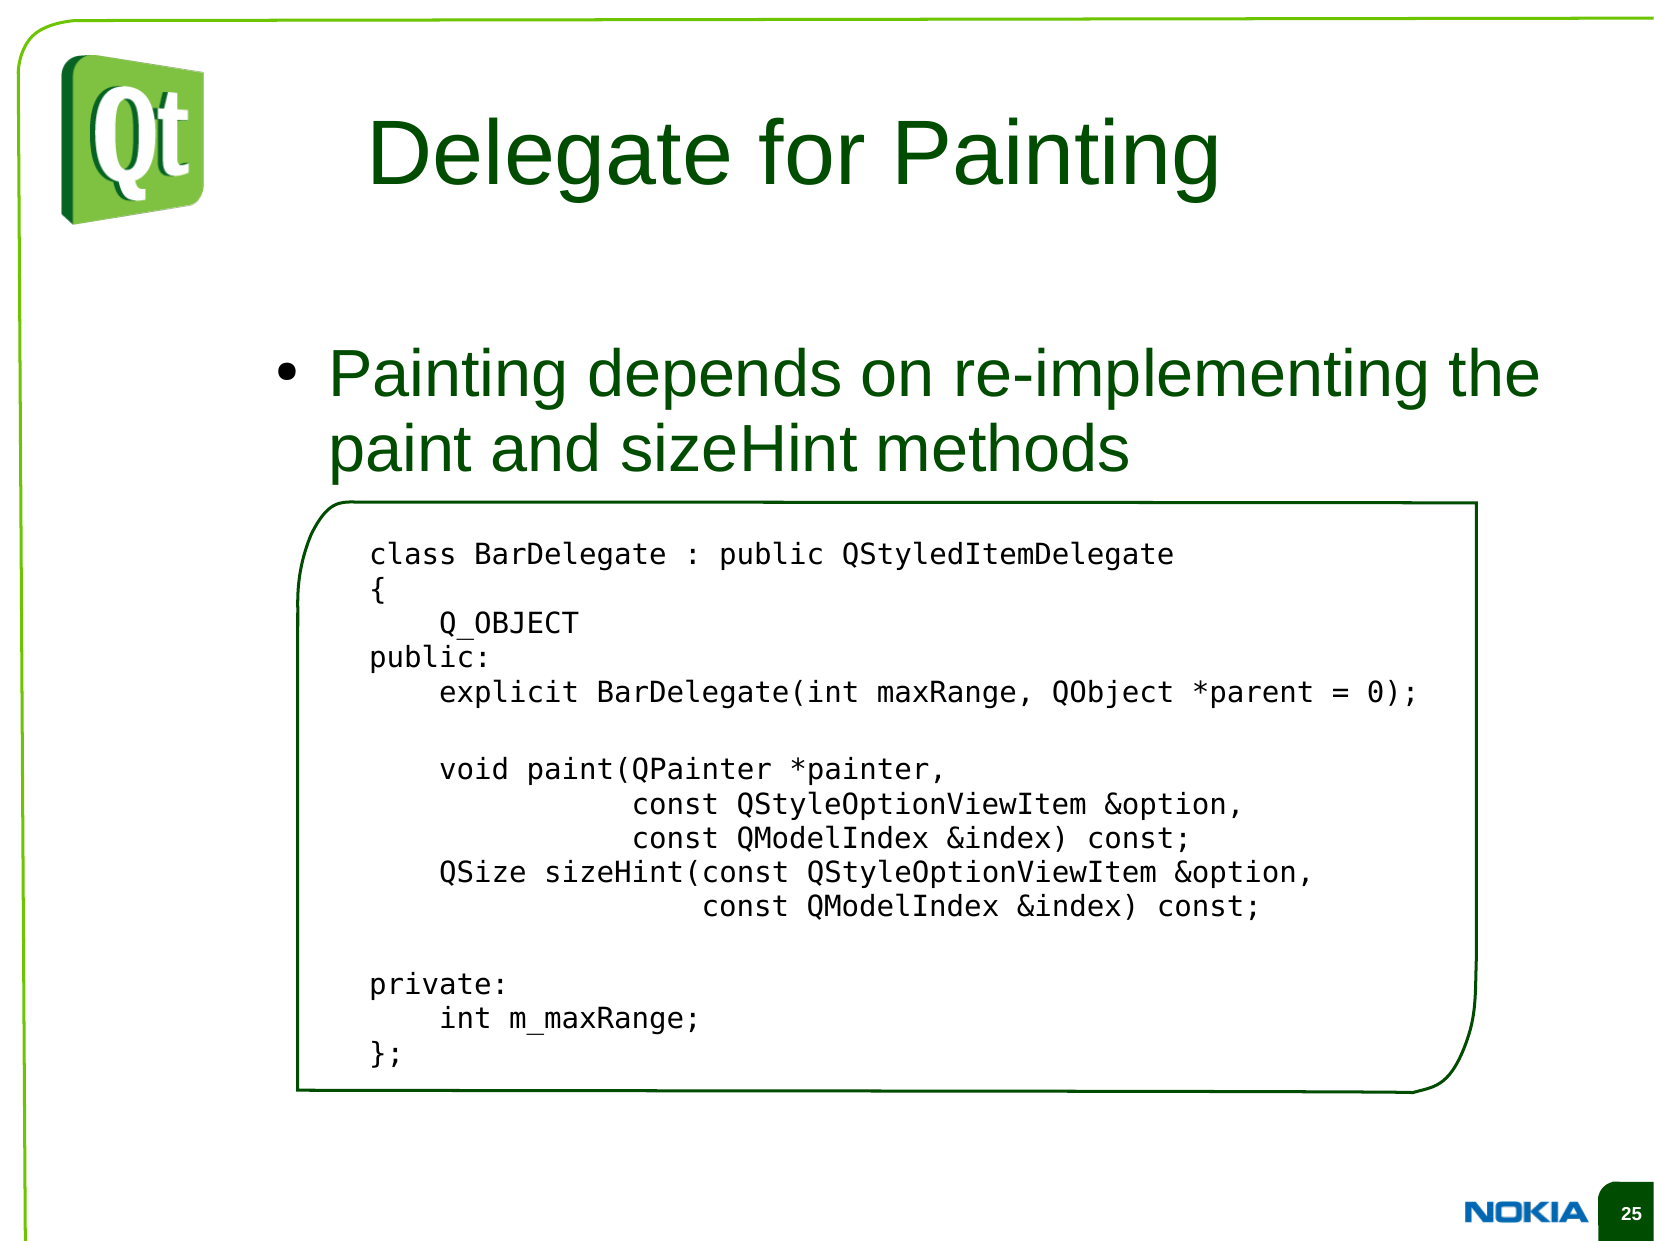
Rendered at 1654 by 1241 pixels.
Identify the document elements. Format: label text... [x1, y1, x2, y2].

list Painting depends on re-implementing the paint and sizeHint methods [257, 336, 1577, 1156]
text_box class BarDelegate : public QStyledItemDelegate { Q_OBJECT public: explicit BarDelegate(int maxRange, QObject *parent = 0); void paint(QPainter *painter, const QStyleOptionViewItem &option, const QModelIndex &index) const; QSize sizeHint(const QStyleOptionViewItem &option, const QModelIndex &index) const; private: int m_maxRange; }; [354, 530, 1436, 1090]
picture [1465, 1201, 1589, 1223]
picture [61, 55, 204, 225]
title Delegate for Painting [257, 56, 1333, 250]
